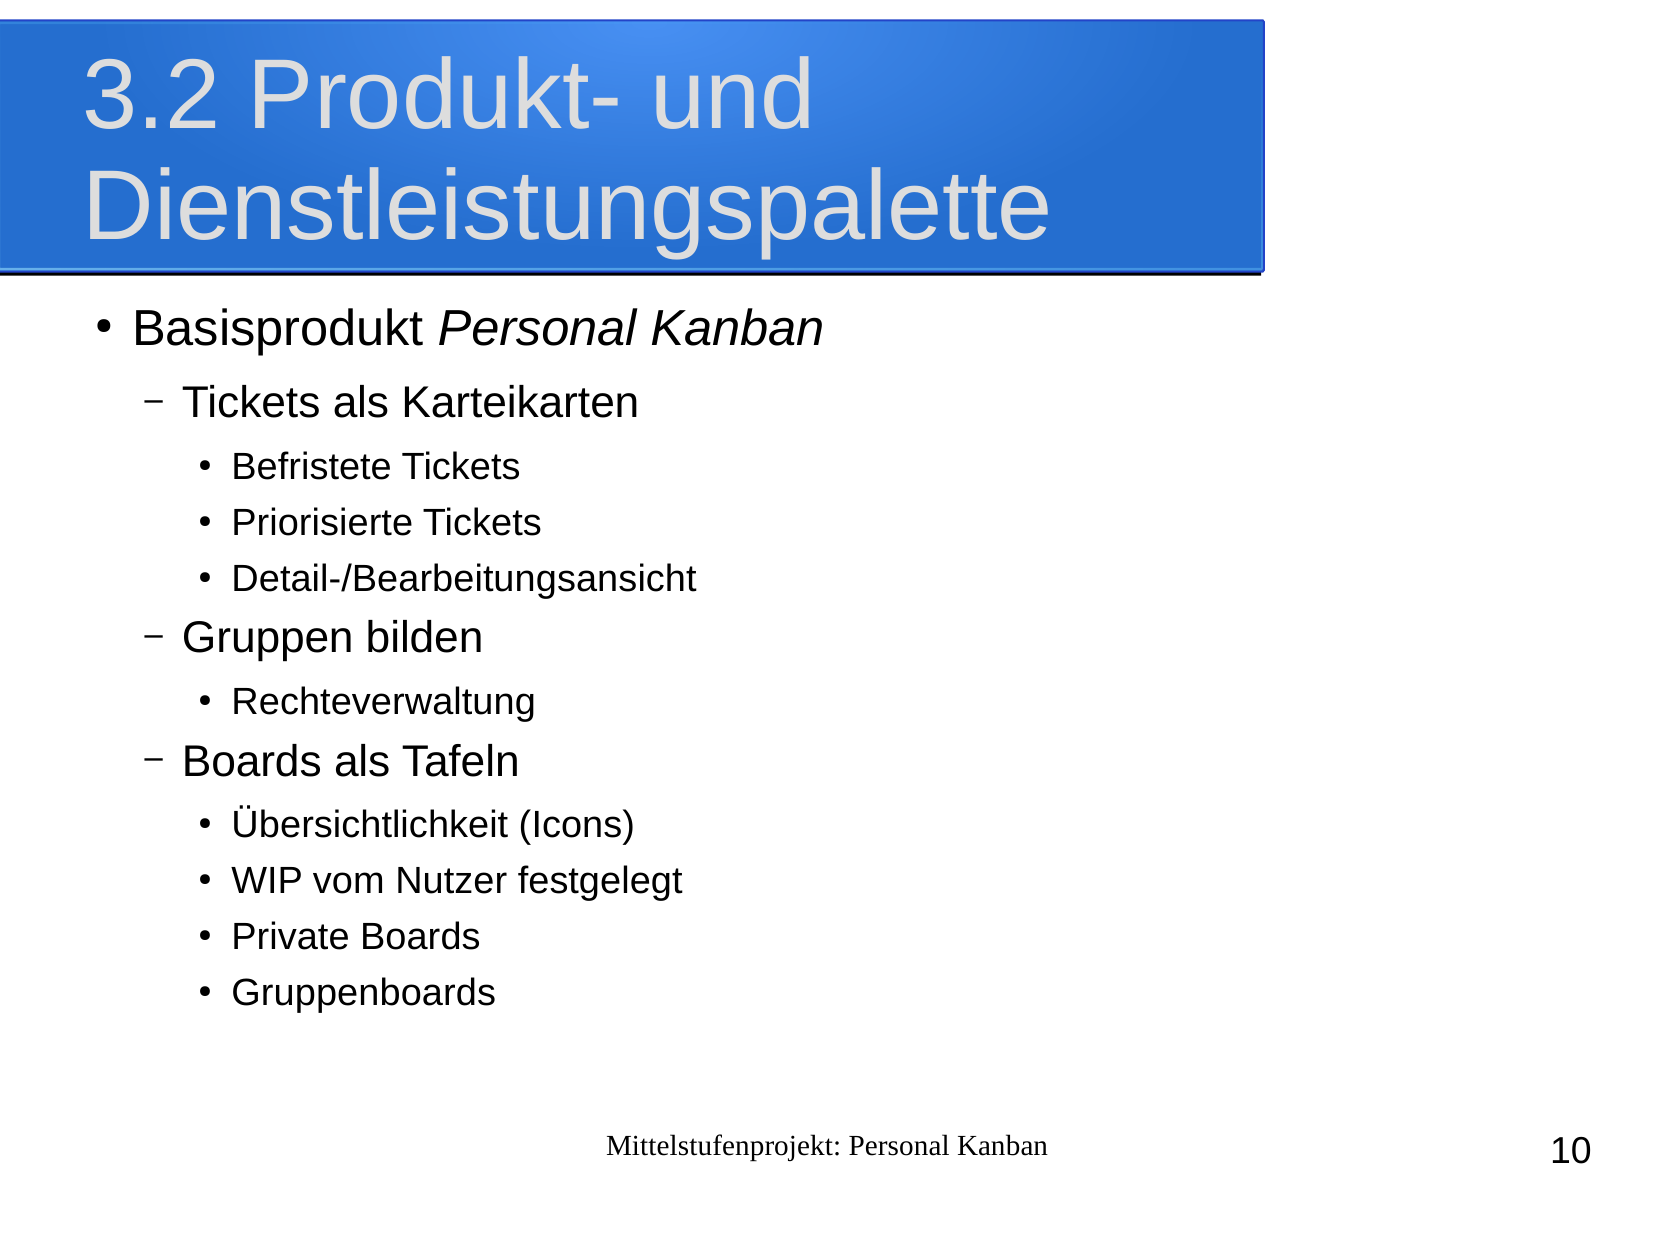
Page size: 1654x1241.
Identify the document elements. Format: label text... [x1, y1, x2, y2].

list Basisprodukt Personal Kanban Tickets als Karteikarten Befristete Tickets Priorisierte Tickets Detail-/Bearbeitungsansicht Gruppen bilden Rechteverwaltung Boards als Tafeln Übersichtlichkeit (Icons) WIP vom Nutzer festgelegt Private Boards Gruppenboards [82, 299, 1571, 1019]
title 3.2 Produkt- und Dienstleistungspalette [82, 38, 1235, 261]
text_box 10 [1535, 1122, 1654, 1194]
